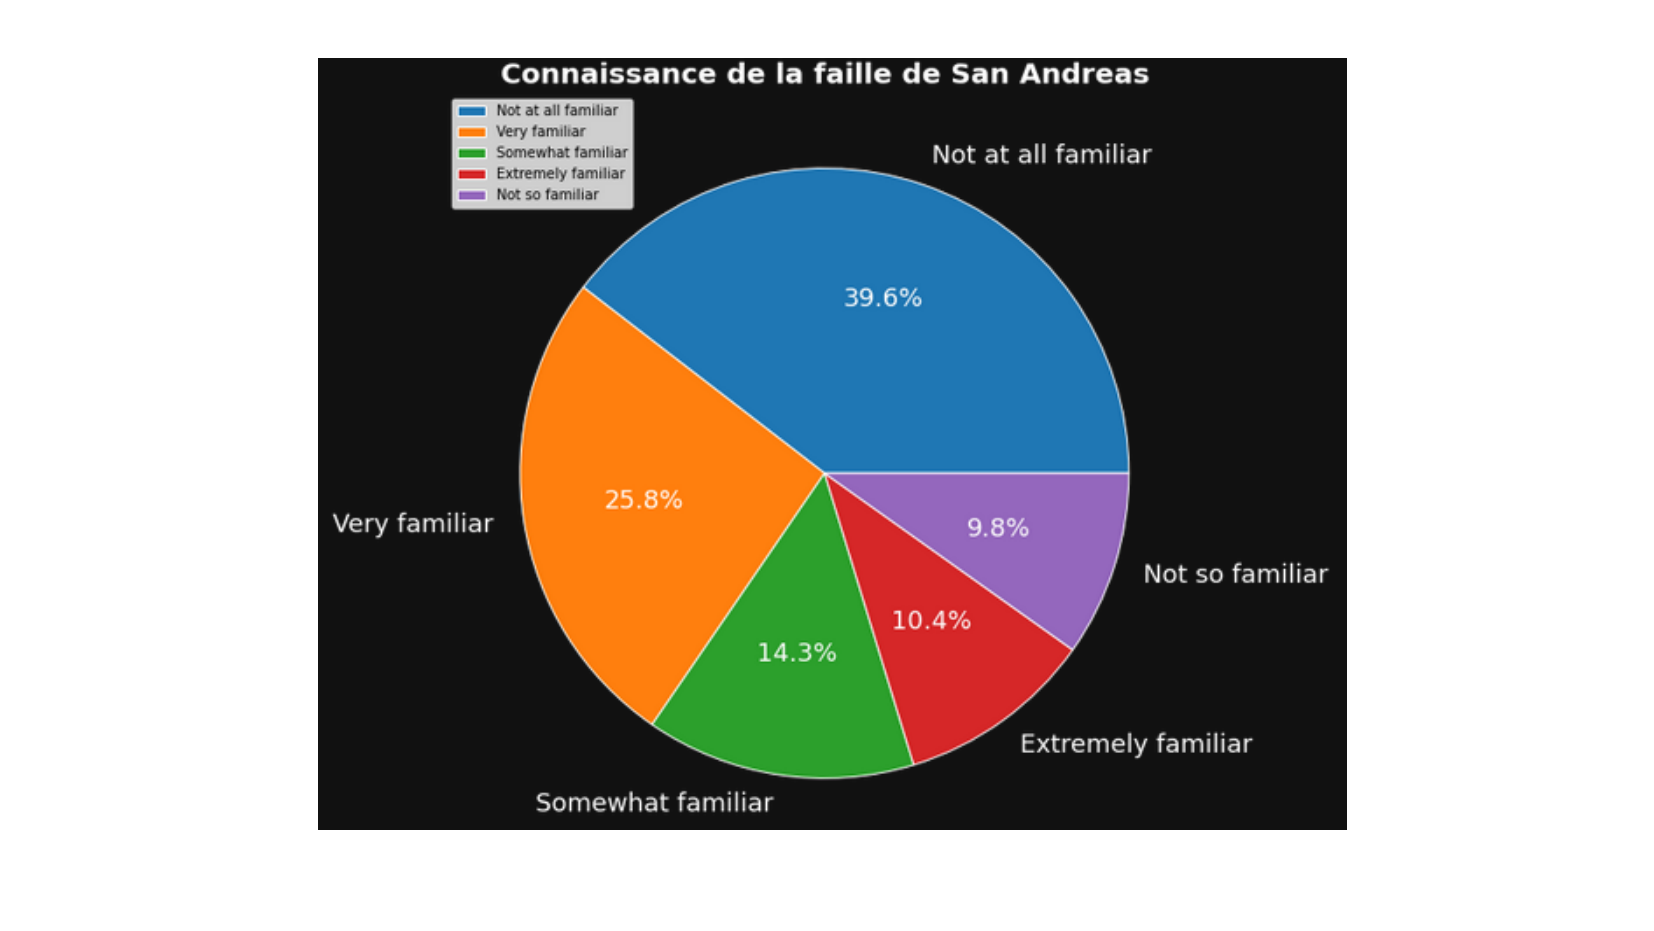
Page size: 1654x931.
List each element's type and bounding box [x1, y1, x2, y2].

picture [318, 58, 1347, 830]
